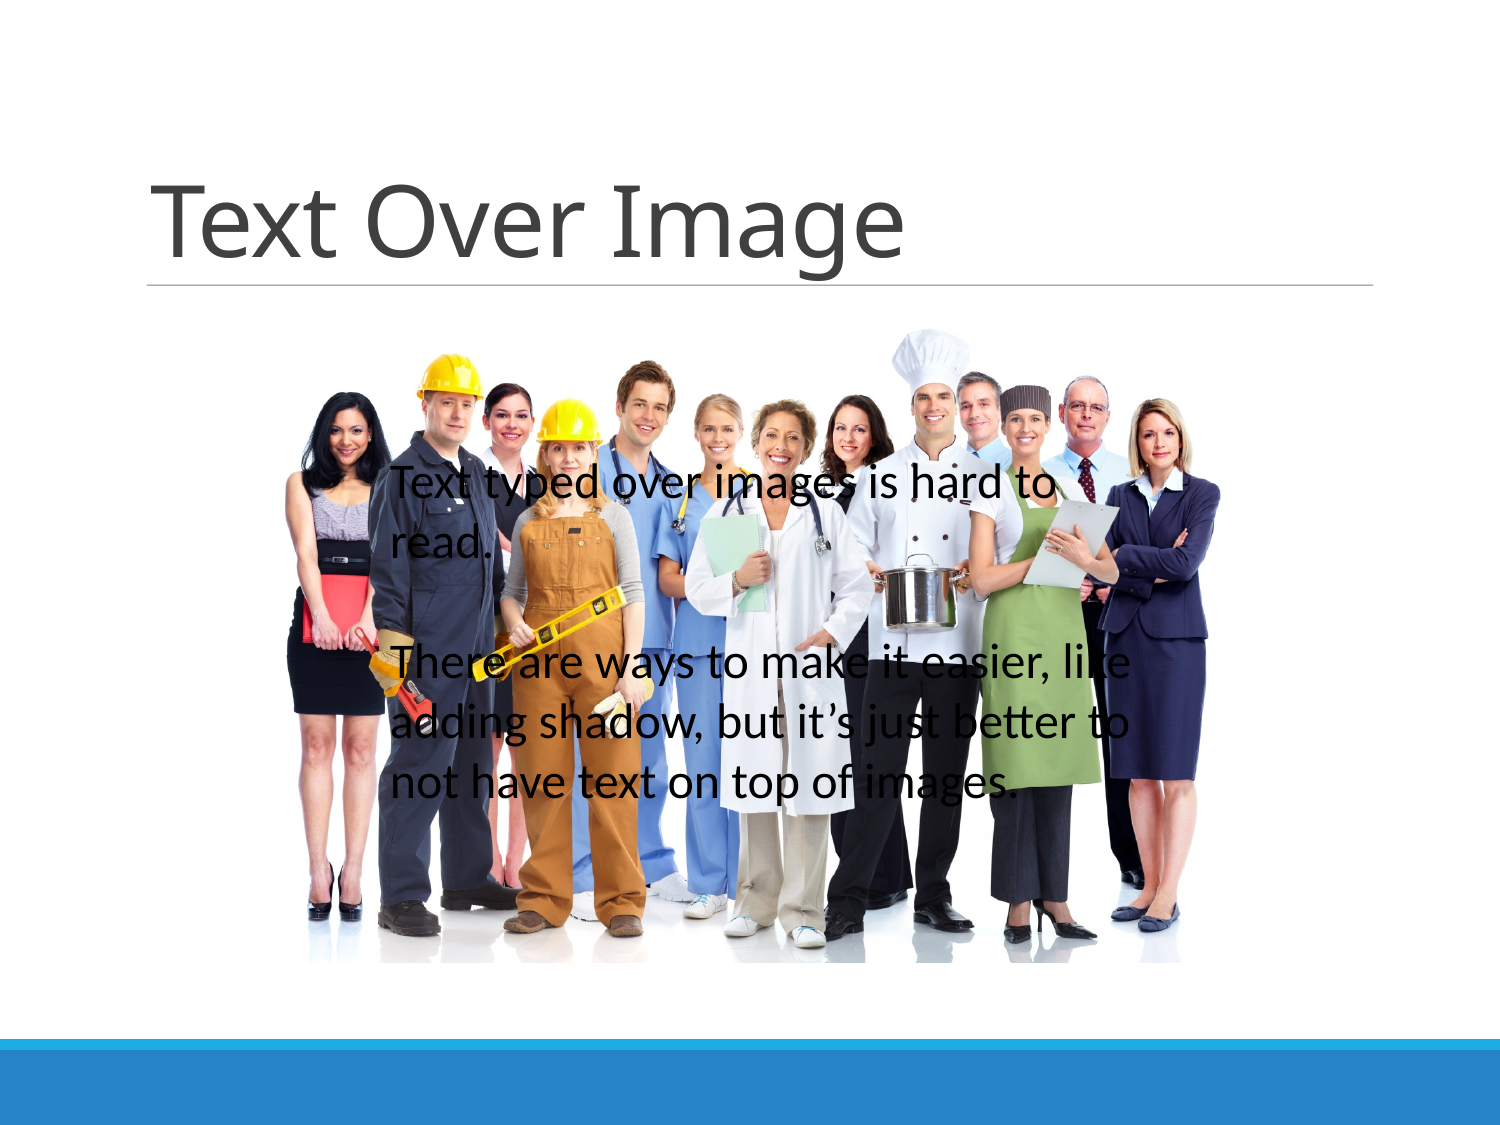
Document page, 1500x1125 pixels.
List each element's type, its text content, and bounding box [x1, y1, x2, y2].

picture [249, 302, 1259, 963]
title Text Over Image [135, 47, 1373, 285]
text_box Text typed over images is hard to read. There are ways to make it easier, like adding shadow, but it’s just better to not have text on top of images. [375, 441, 1181, 817]
